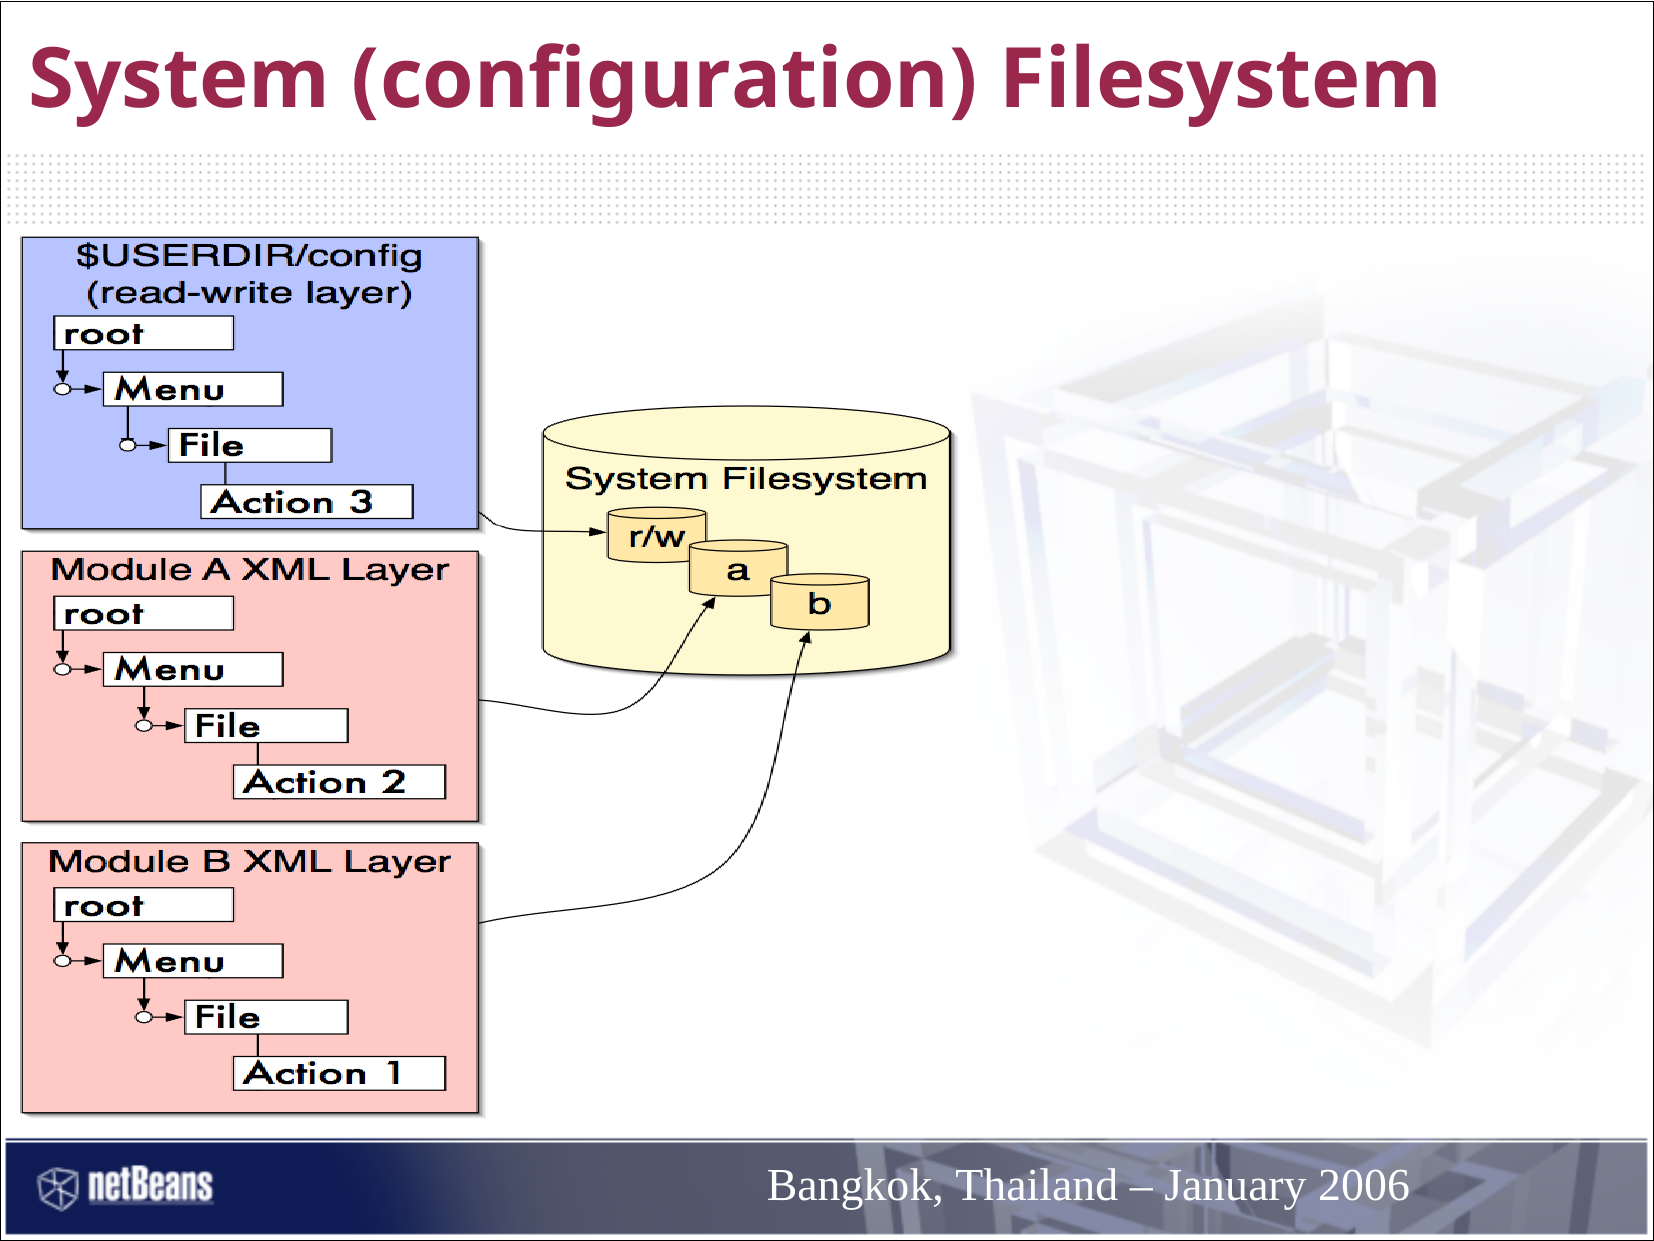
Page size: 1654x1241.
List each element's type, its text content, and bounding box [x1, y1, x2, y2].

picture [1, 2, 1653, 1240]
title System (configuration) Filesystem [28, 0, 1619, 152]
